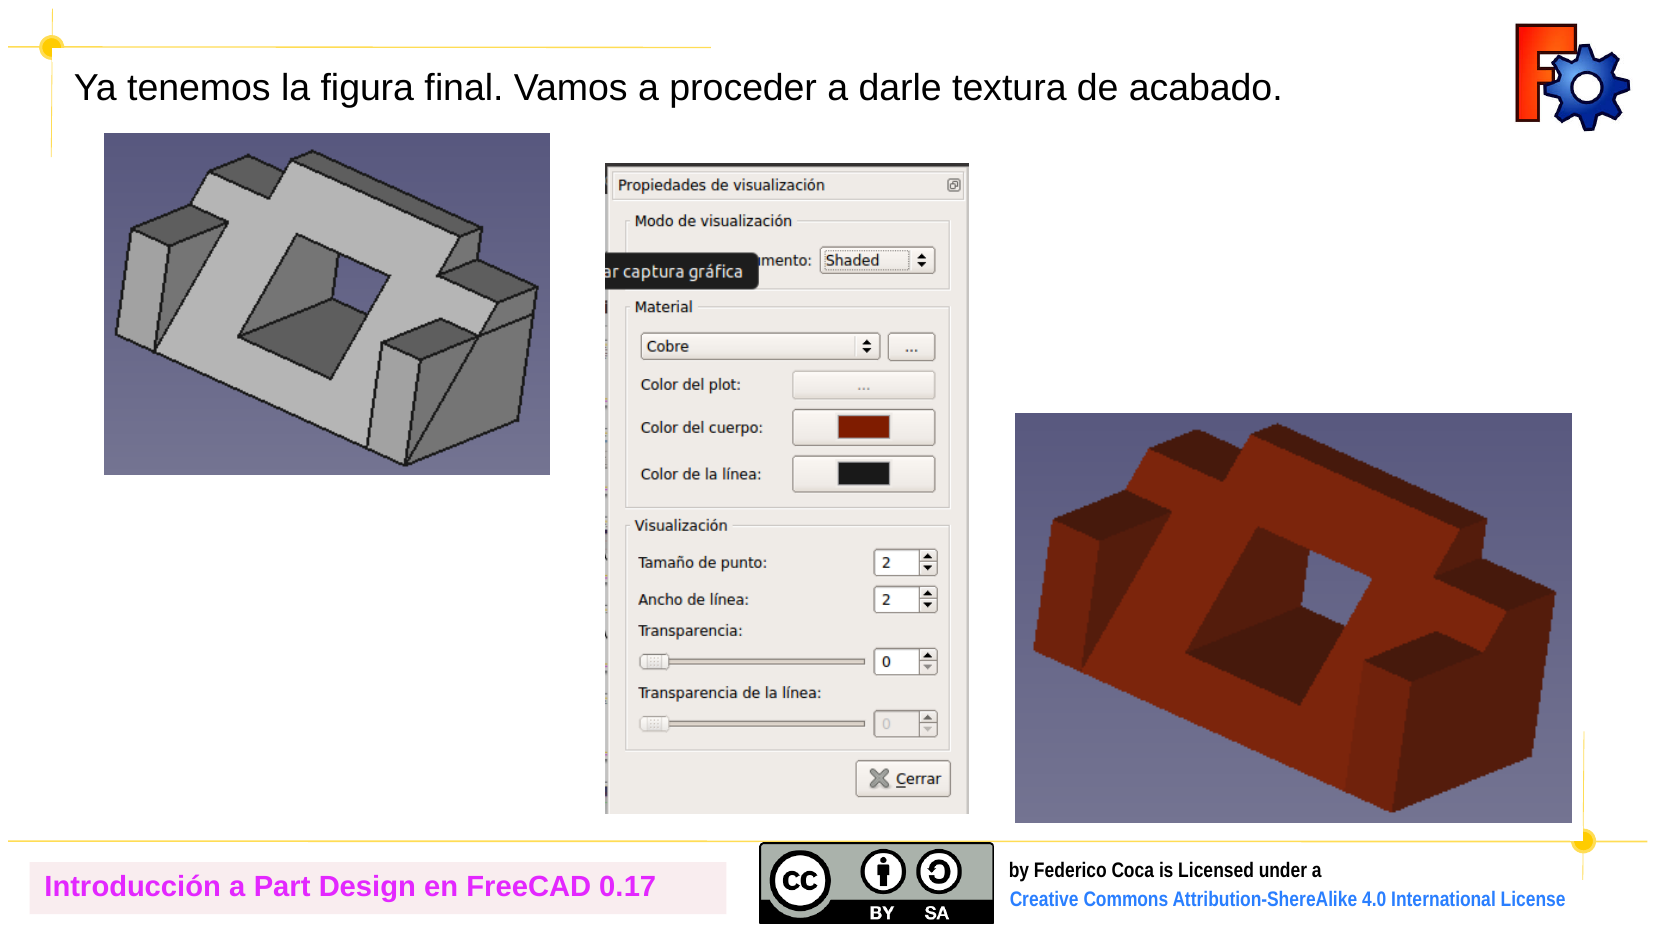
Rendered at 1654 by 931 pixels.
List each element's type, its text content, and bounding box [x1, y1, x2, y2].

picture [1509, 13, 1638, 142]
picture [104, 133, 550, 475]
text_box Ya tenemos la figura final. Vamos a proceder a darle textura de acabado. [59, 59, 1489, 116]
picture [605, 163, 969, 814]
picture [1015, 413, 1572, 824]
text_box Introducción a Part Design en FreeCAD 0.17 [29, 862, 727, 915]
